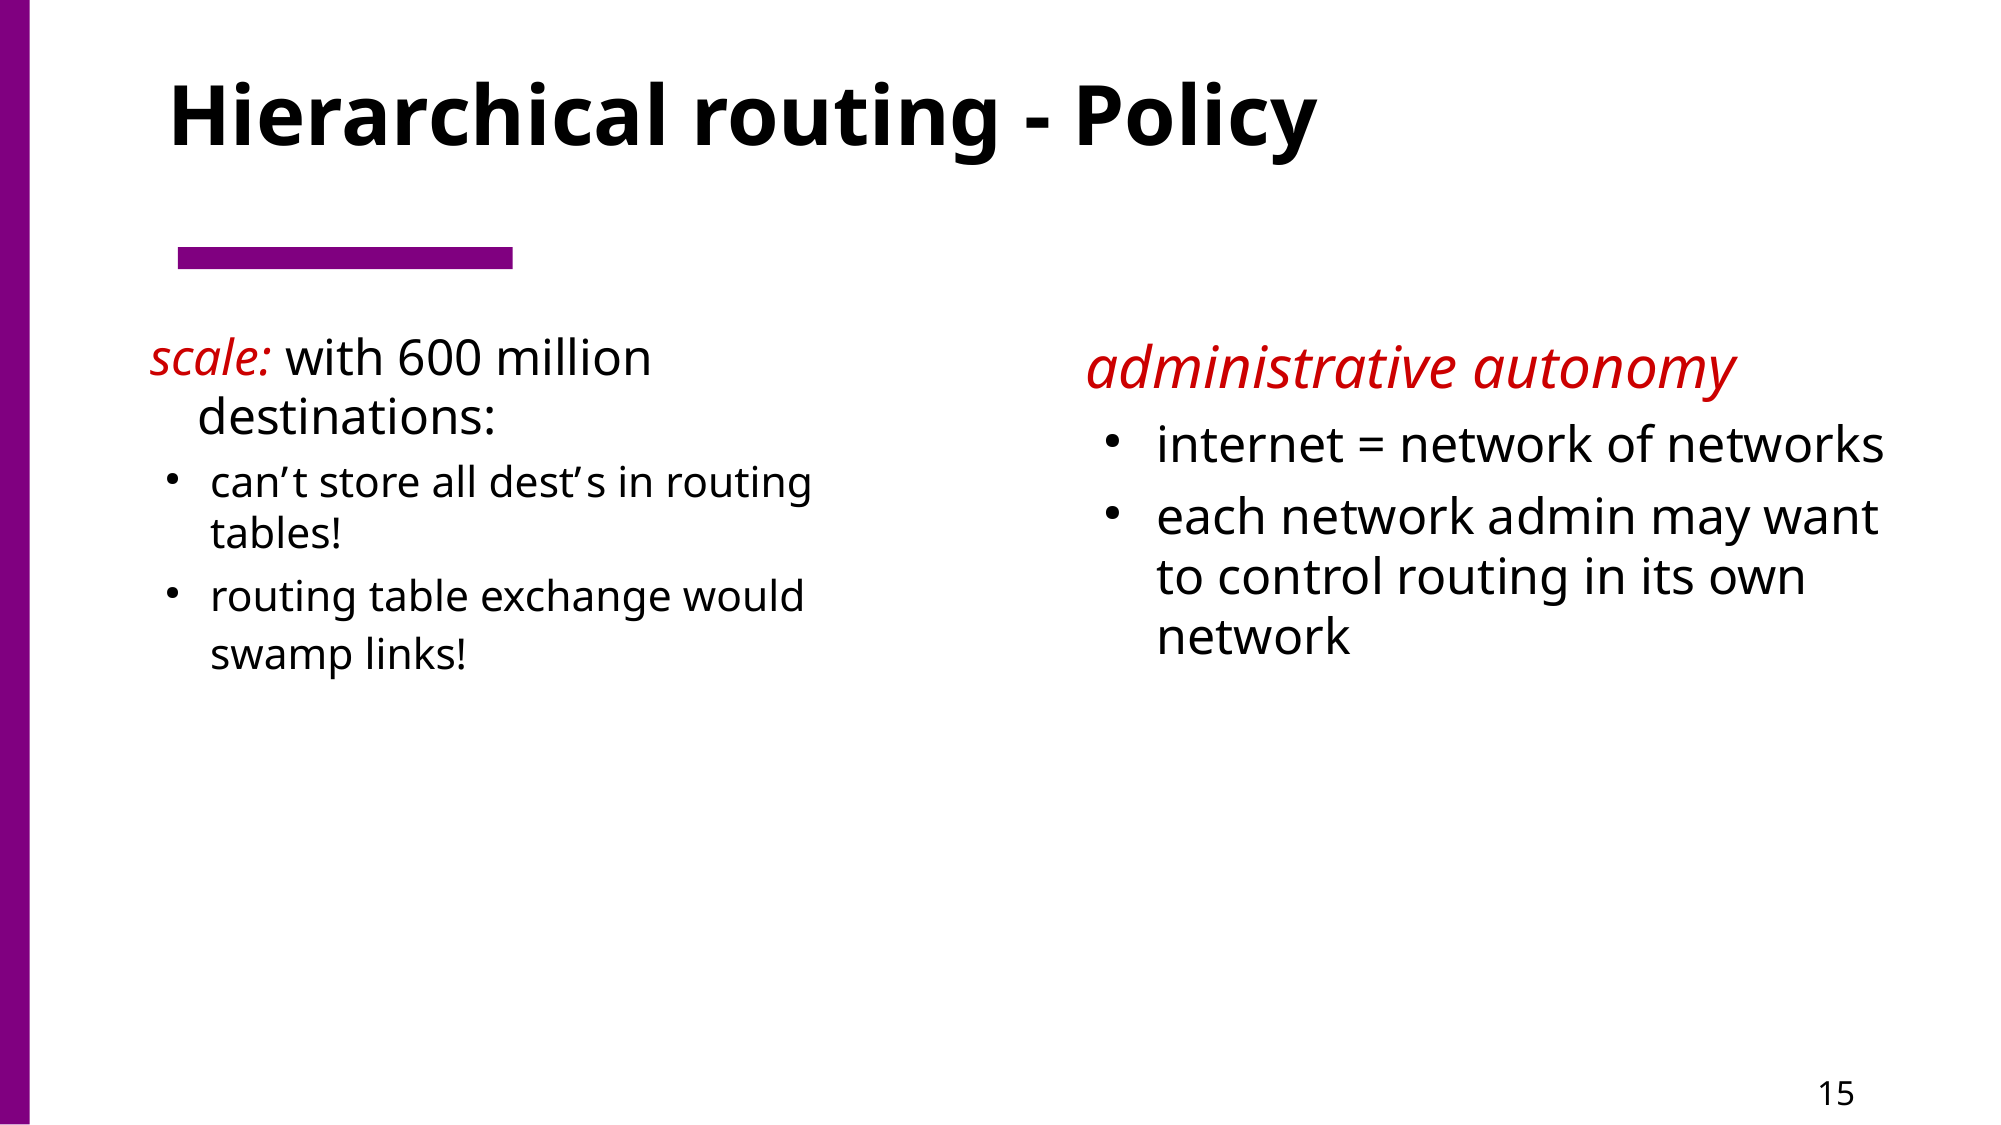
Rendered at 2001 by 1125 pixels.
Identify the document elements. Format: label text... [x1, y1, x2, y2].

list scale: with 600 million destinations: can’t store all dest’s in routing tables! routing table exchange would swamp links! [135, 318, 969, 691]
list administrative autonomy internet = network of networks each network admin may want to control routing in its own network [1070, 322, 1951, 736]
title Hierarchical routing - Policy [116, 39, 1591, 185]
